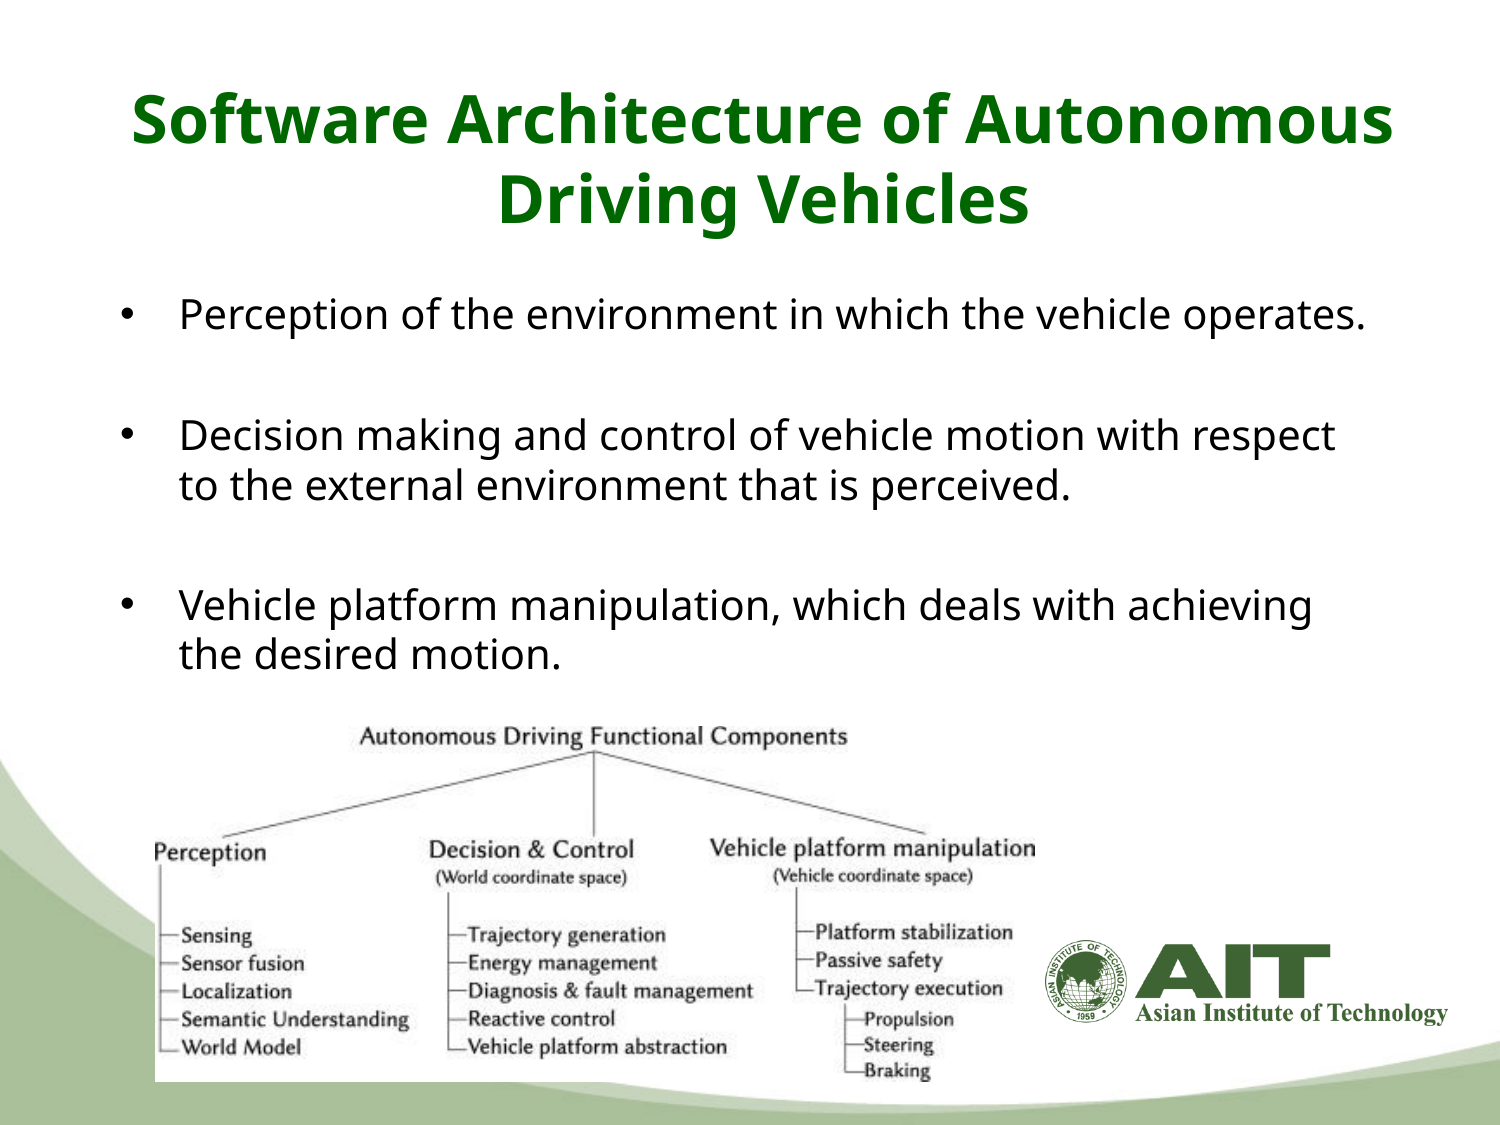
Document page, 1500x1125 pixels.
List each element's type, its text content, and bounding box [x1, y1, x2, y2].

list Perception of the environment in which the vehicle operates. Decision making and control of vehicle motion with respect to the external environment that is perceived. Vehicle platform manipulation, which deals with achieving the desired motion. [88, 280, 1399, 1024]
title Software Architecture of Autonomous Driving Vehicles [88, 63, 1439, 251]
picture [0, 0, 1500, 1125]
